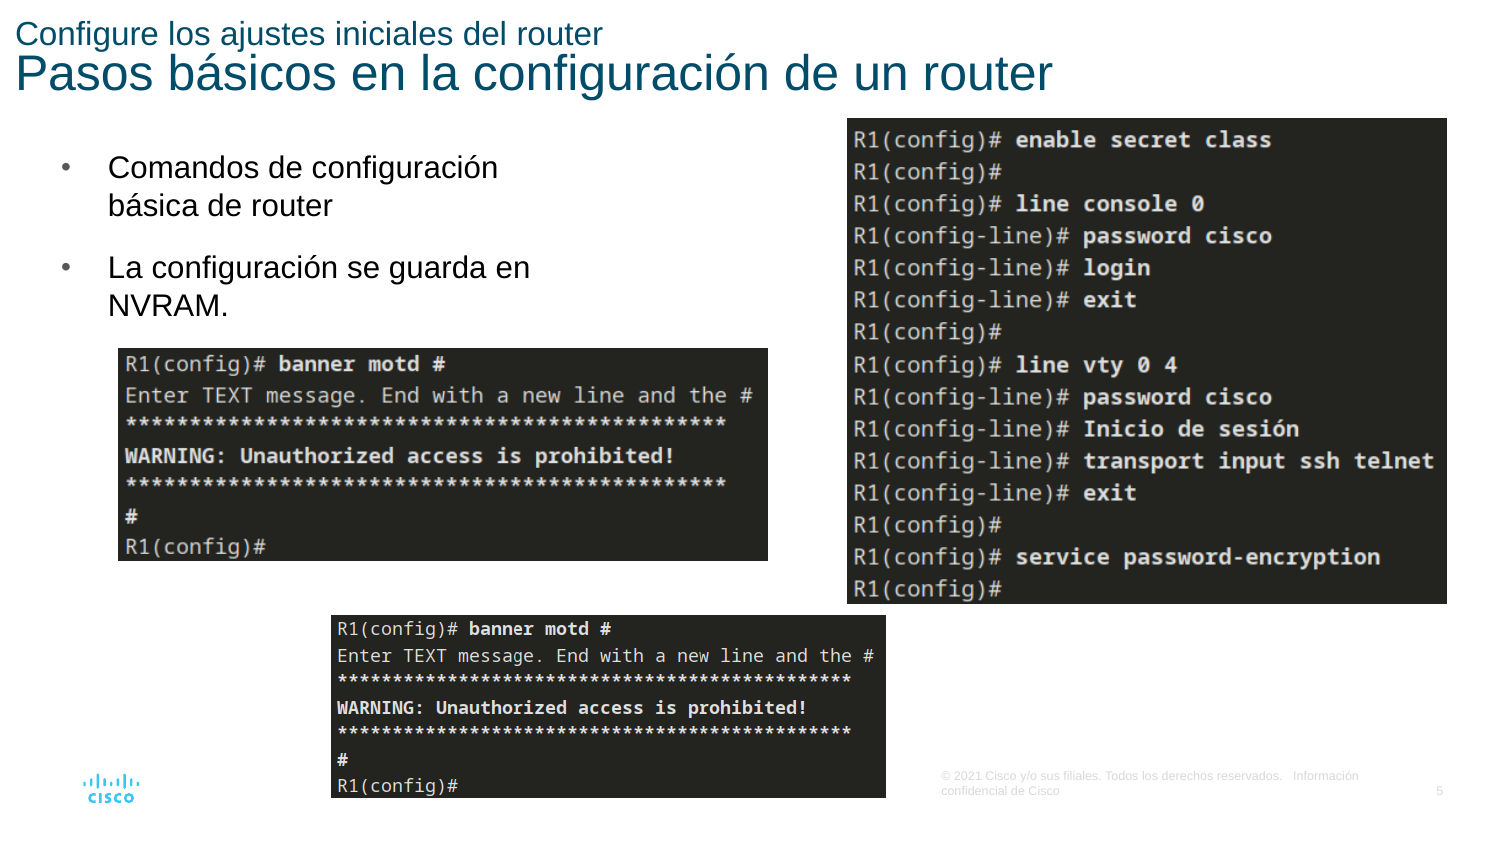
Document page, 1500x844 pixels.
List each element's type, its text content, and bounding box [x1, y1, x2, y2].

title Configure los ajustes iniciales del router Pasos básicos en la configuración de un router [0, 0, 1369, 121]
picture [331, 615, 886, 798]
list Comandos de configuración básica de router La configuración se guarda en NVRAM. [46, 140, 561, 241]
picture [118, 348, 768, 562]
picture [847, 118, 1447, 604]
